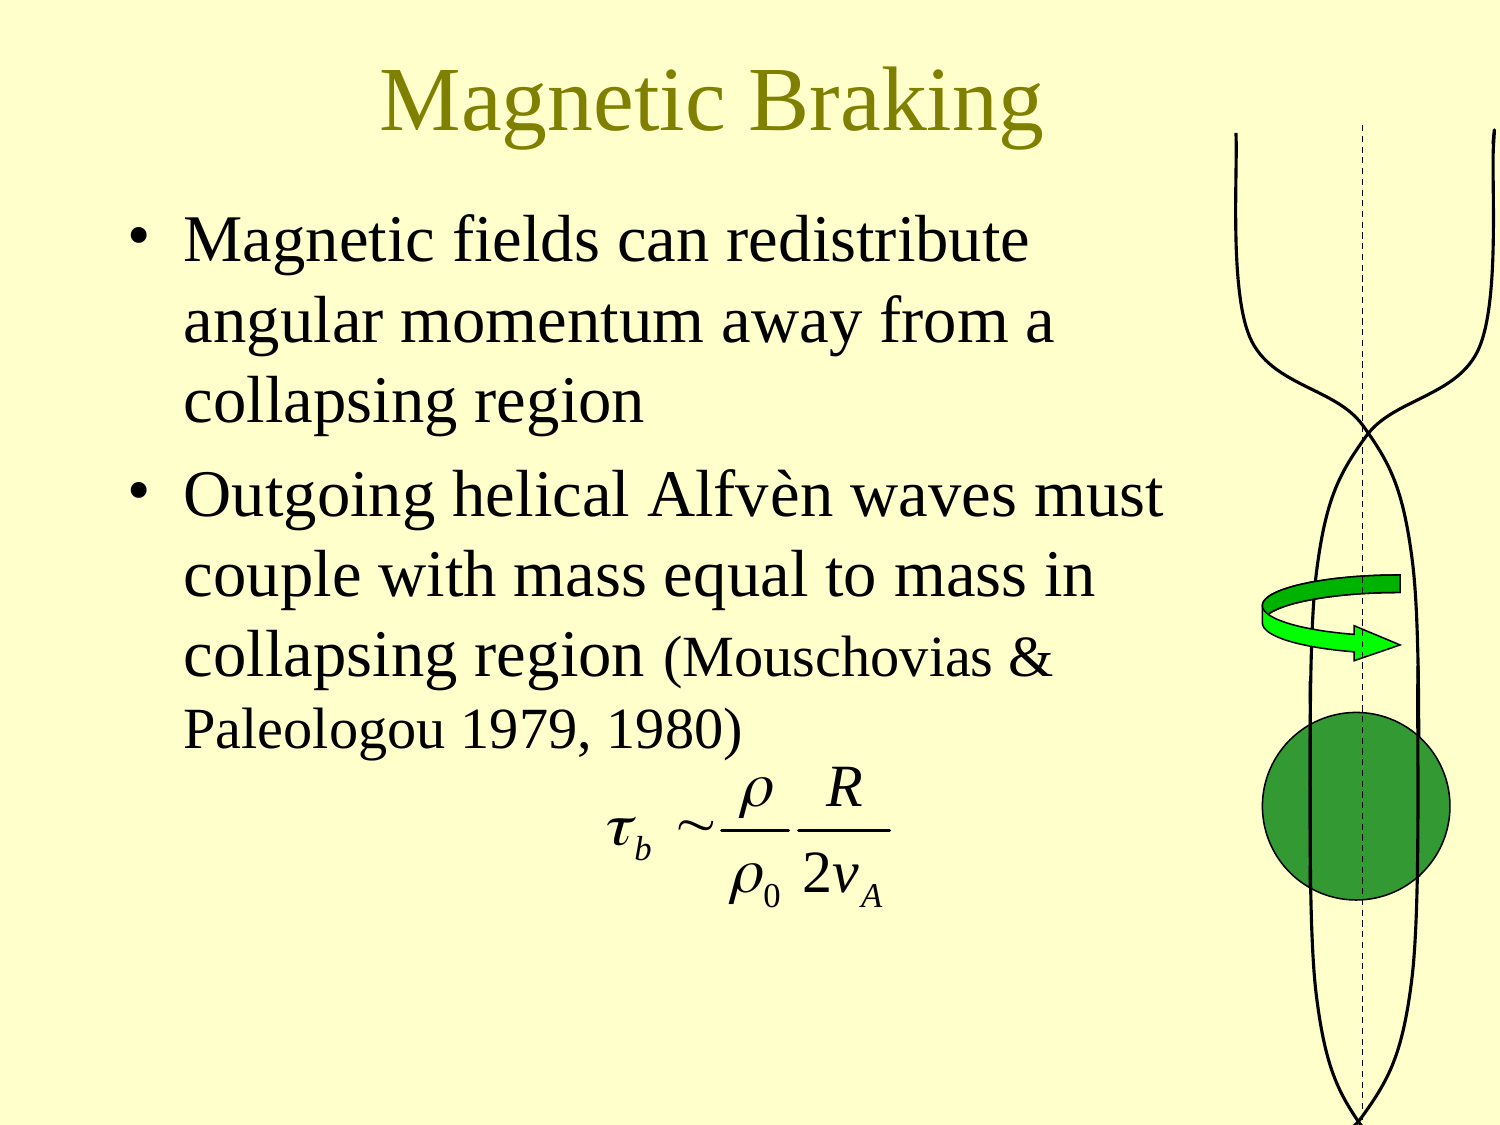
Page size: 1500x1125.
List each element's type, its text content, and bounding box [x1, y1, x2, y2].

text_box [1262, 725, 1308, 887]
text_box [1419, 737, 1450, 876]
list Magnetic fields can redistribute angular momentum away from a collapsing region Outgoing helical Alfvèn waves must couple with mass equal to mass in collapsing region (Mouschovias & Paleologou 1979, 1980) [112, 187, 1225, 1075]
text_box [1262, 574, 1401, 661]
title Magnetic Braking [75, 0, 1351, 188]
chart [600, 750, 901, 921]
text_box [1312, 712, 1416, 901]
